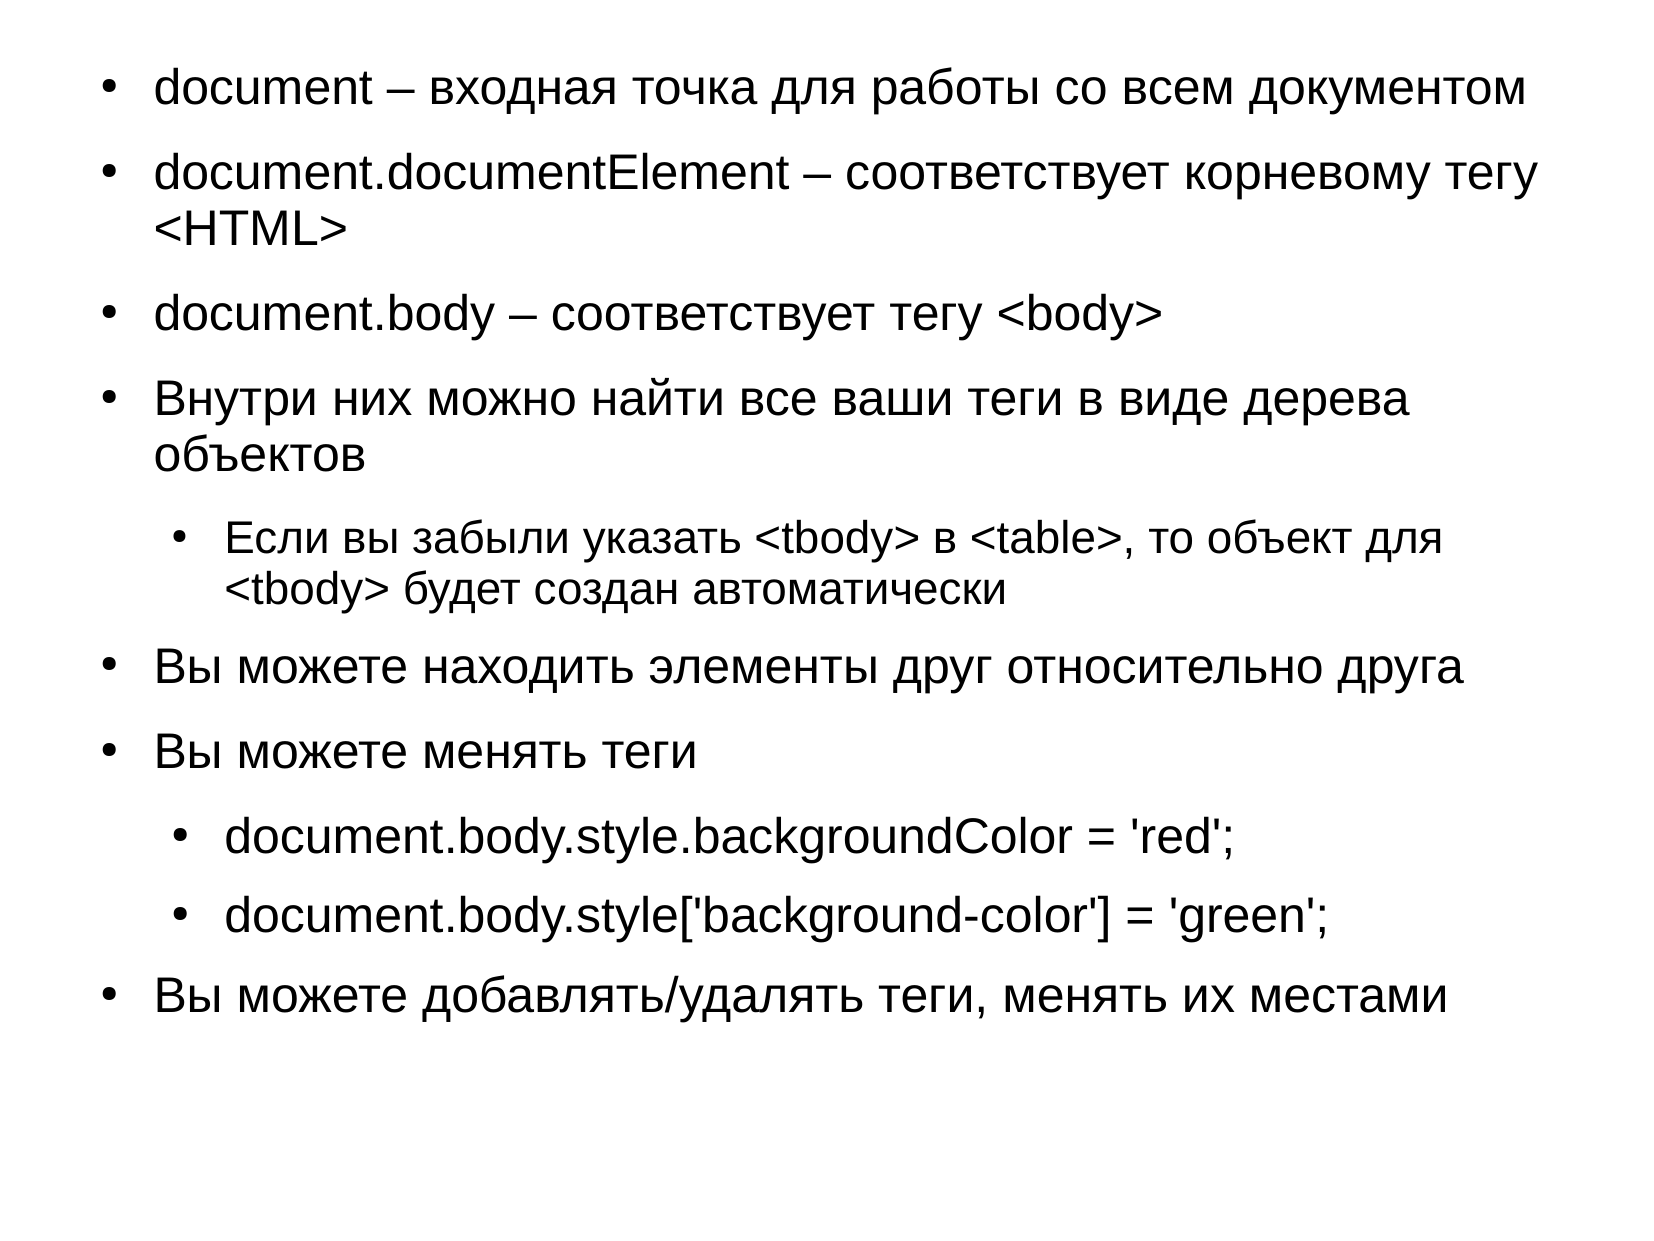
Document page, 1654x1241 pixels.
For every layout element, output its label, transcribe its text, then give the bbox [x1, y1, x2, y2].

list document – входная точка для работы со всем документом document.documentElement – соответствует корневому тегу <HTML> document.body – соответствует тегу <body> Внутри них можно найти все ваши теги в виде дерева объектов Если вы забыли указать <tbody> в <table>, то объект для <tbody> будет создан автоматически Вы можете находить элементы друг относительно друга Вы можете менять теги document.body.style.backgroundColor = 'red'; document.body.style['background-color'] = 'green'; Вы можете добавлять/удалять теги, менять их местами [82, 59, 1571, 1109]
